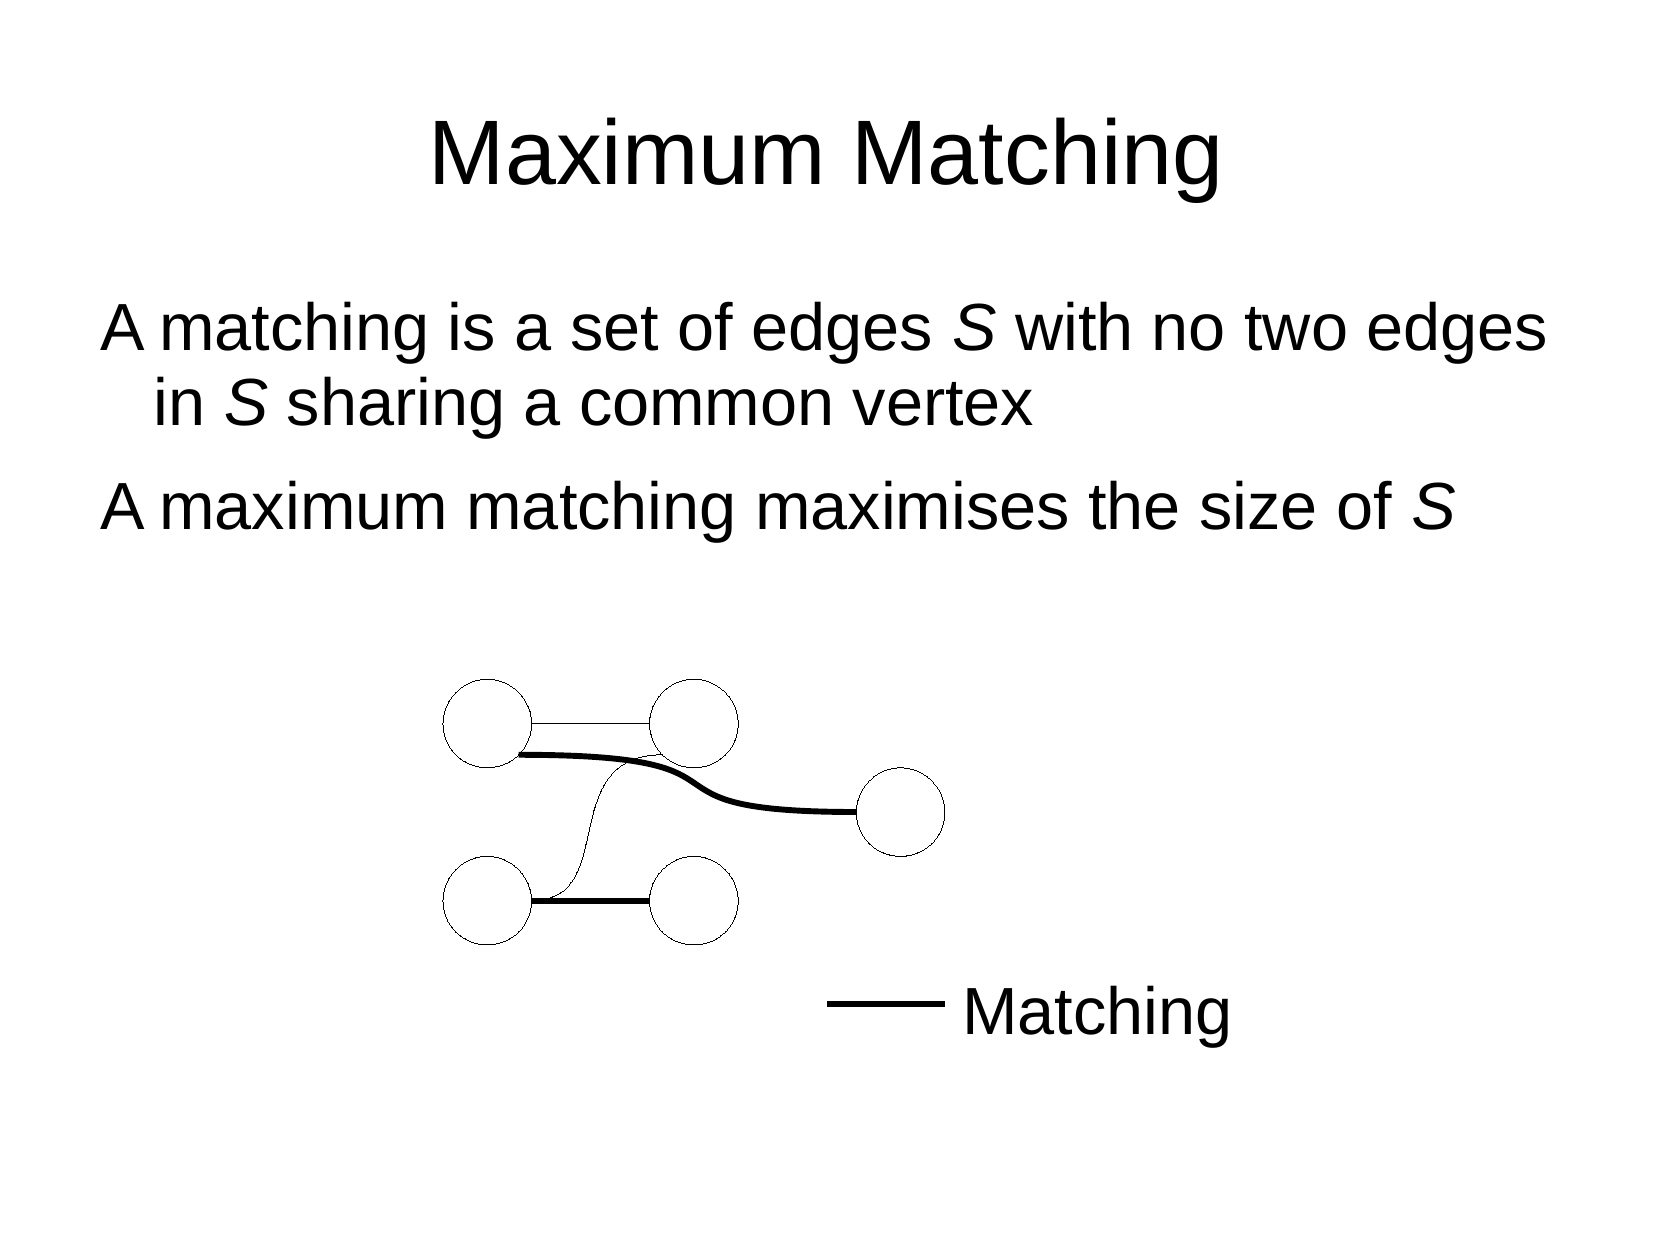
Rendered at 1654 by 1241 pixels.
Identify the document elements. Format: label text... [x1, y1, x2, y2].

text_box [649, 856, 739, 945]
text_box [442, 679, 532, 768]
text_box [442, 856, 532, 945]
text_box [856, 767, 945, 857]
list Matching [944, 974, 1418, 1063]
text_box [649, 679, 739, 768]
list A matching is a set of edges S with no two edges in S sharing a common vertex A maximum matching maximises the size of S [82, 290, 1571, 1094]
title Maximum Matching [82, 56, 1571, 250]
